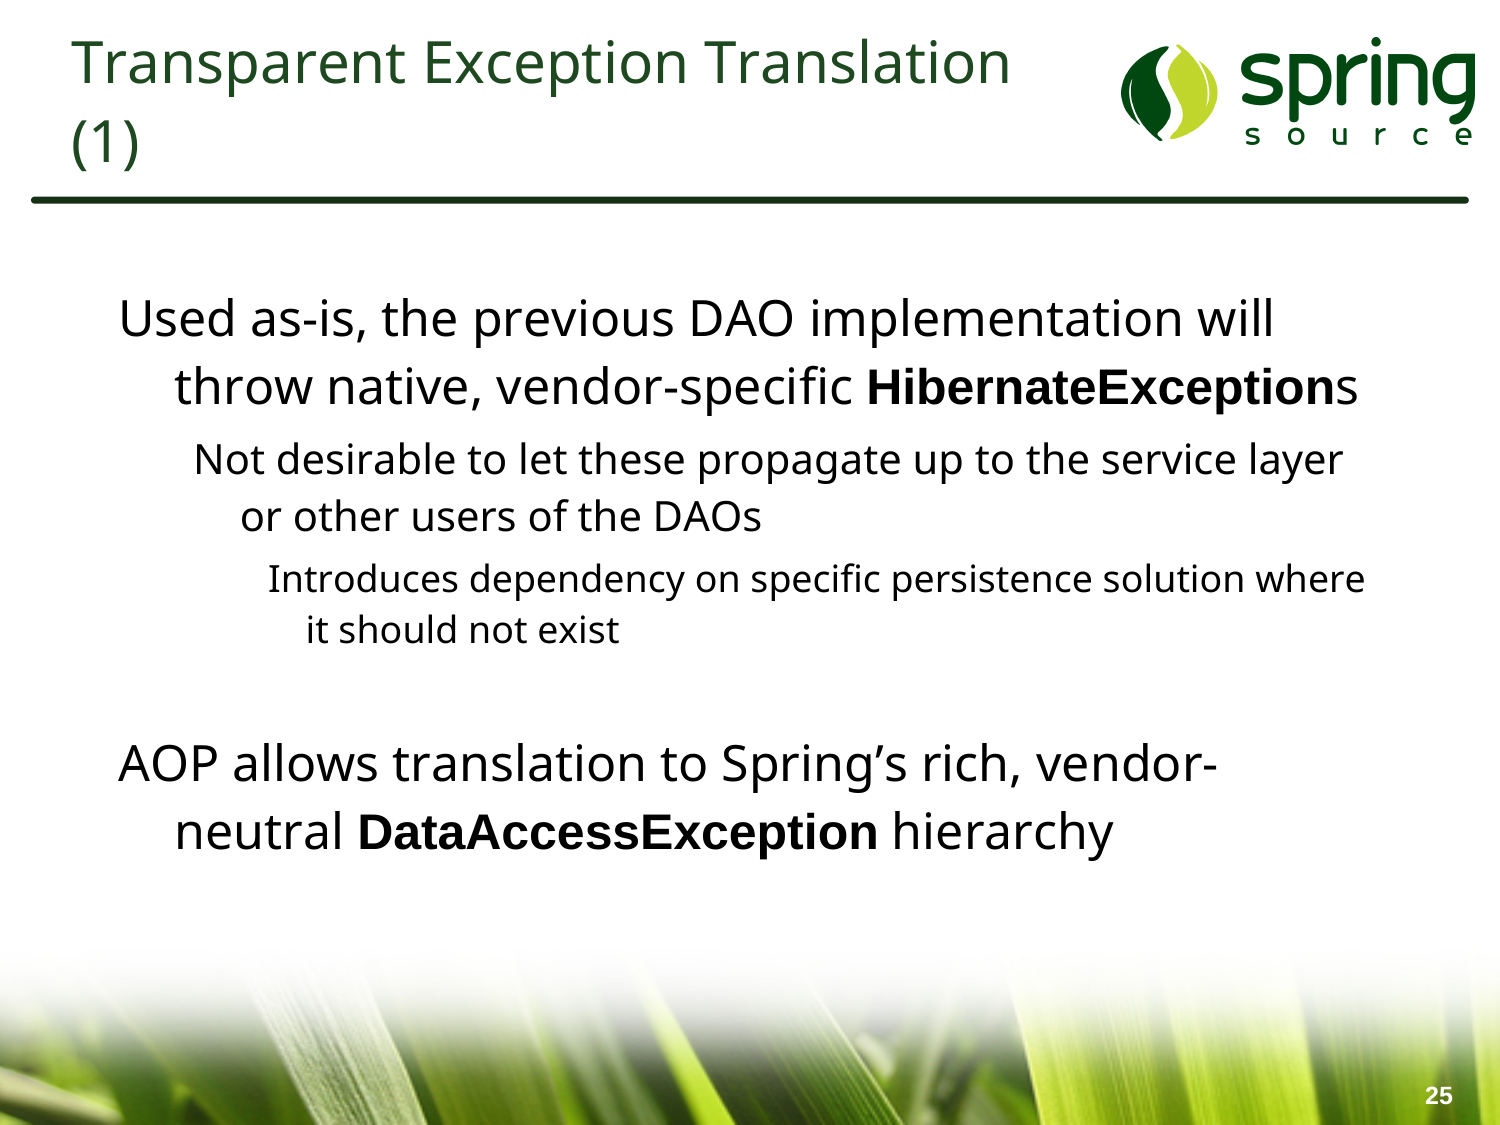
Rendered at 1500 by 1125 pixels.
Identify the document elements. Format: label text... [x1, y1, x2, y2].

picture [0, 944, 1500, 1125]
picture [1121, 37, 1475, 145]
list Used as-is, the previous DAO implementation will throw native, vendor-specific HibernateExceptions Not desirable to let these propagate up to the service layer or other users of the DAOs Introduces dependency on specific persistence solution where it should not exist AOP allows translation to Spring’s rich, vendor-neutral DataAccessException hierarchy [103, 275, 1394, 938]
title Transparent Exception Translation (1) [56, 13, 1089, 176]
